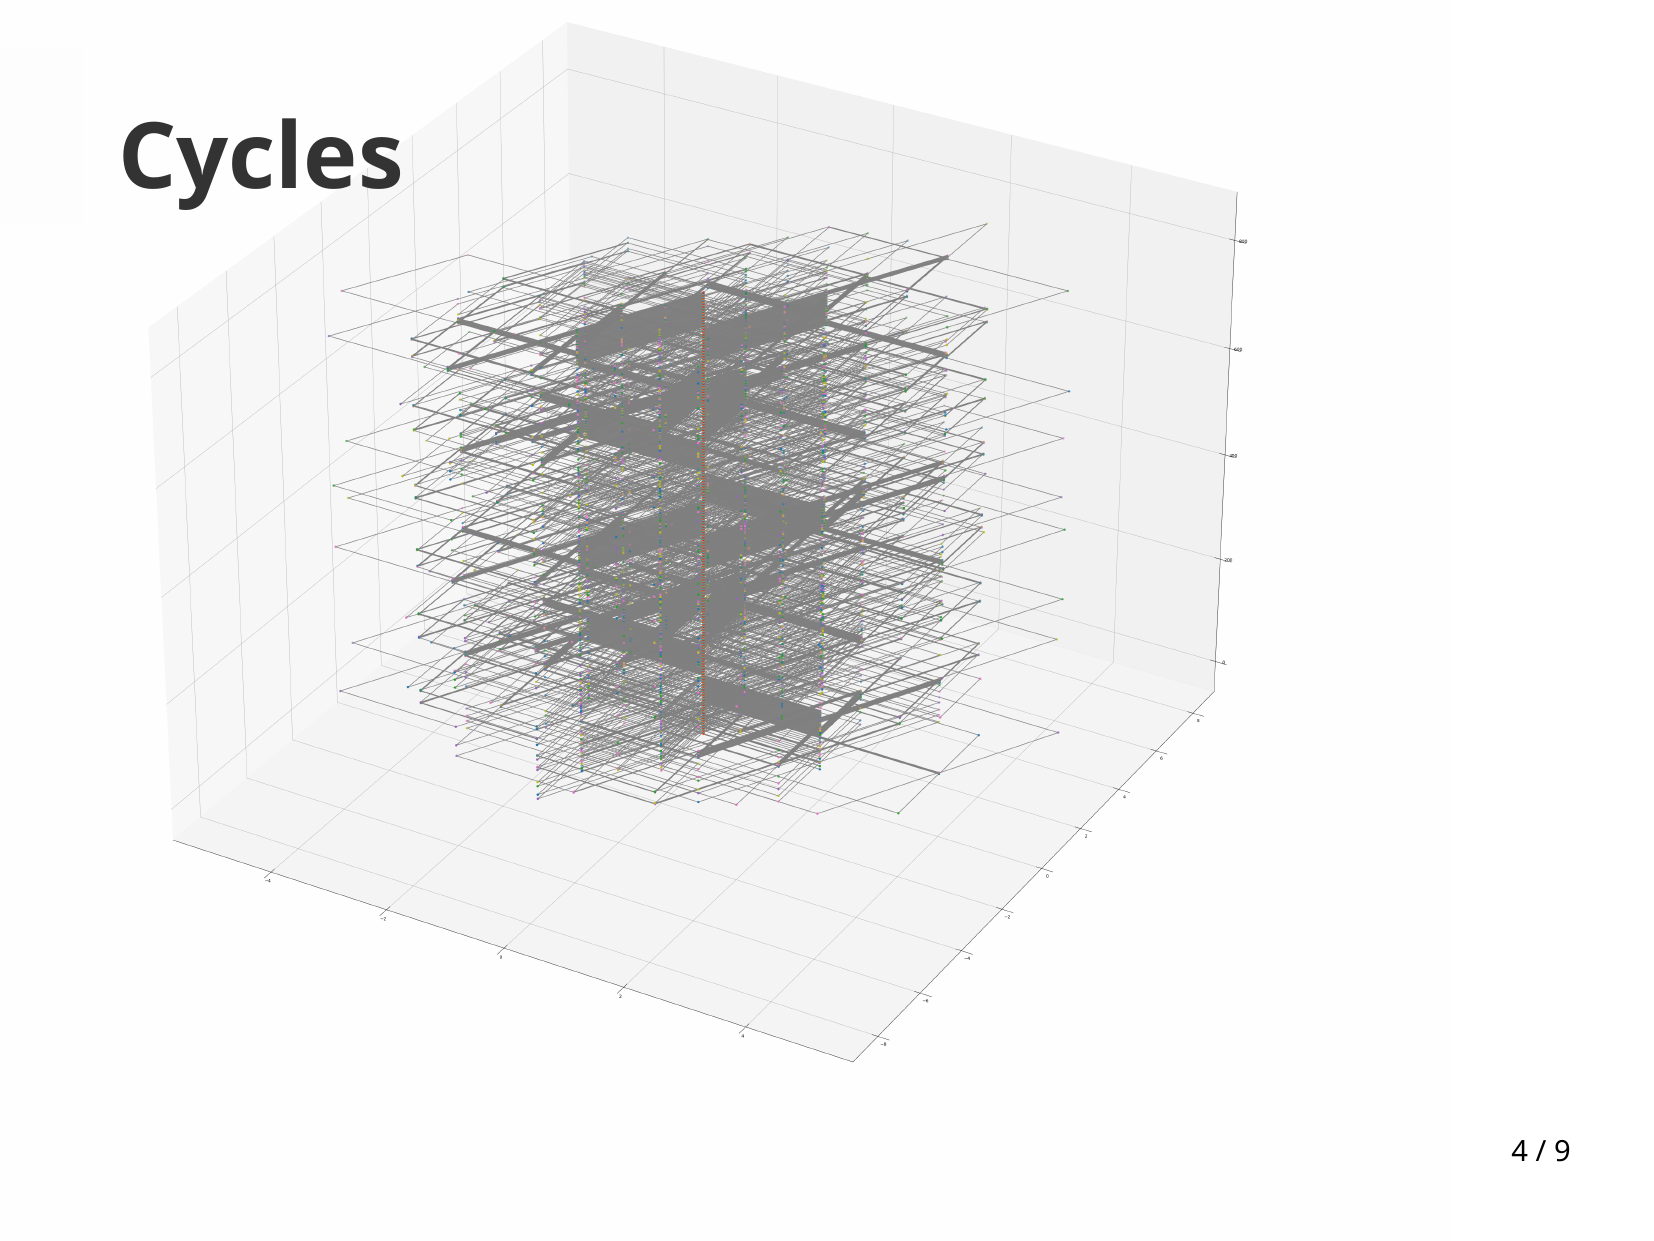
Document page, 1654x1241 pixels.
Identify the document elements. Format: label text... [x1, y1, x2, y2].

picture [0, 0, 1453, 1241]
title Cycles [118, 49, 1571, 257]
